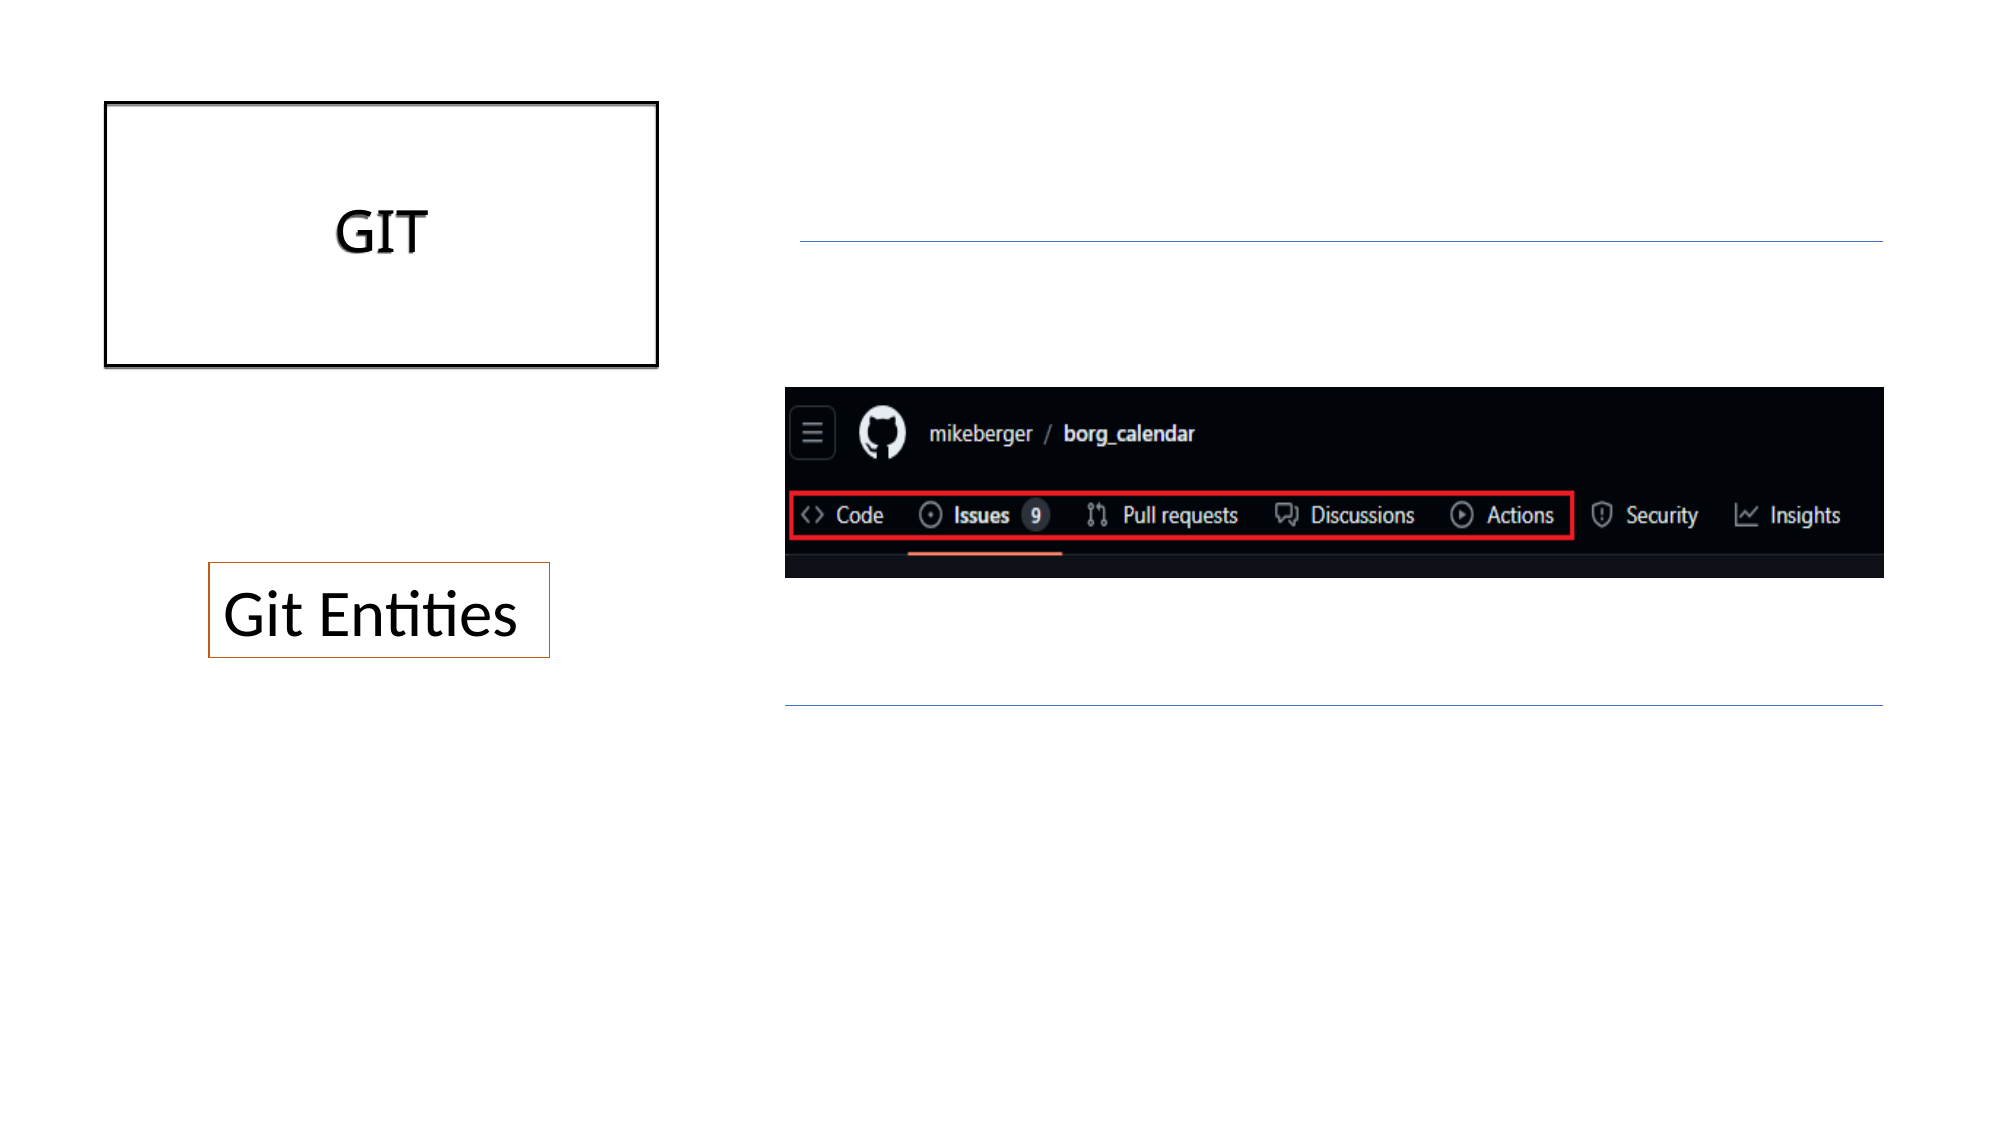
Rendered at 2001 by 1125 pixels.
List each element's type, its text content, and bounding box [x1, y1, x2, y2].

text_box Git Entities [209, 562, 549, 658]
title GIT [105, 102, 658, 366]
picture [785, 387, 1884, 578]
